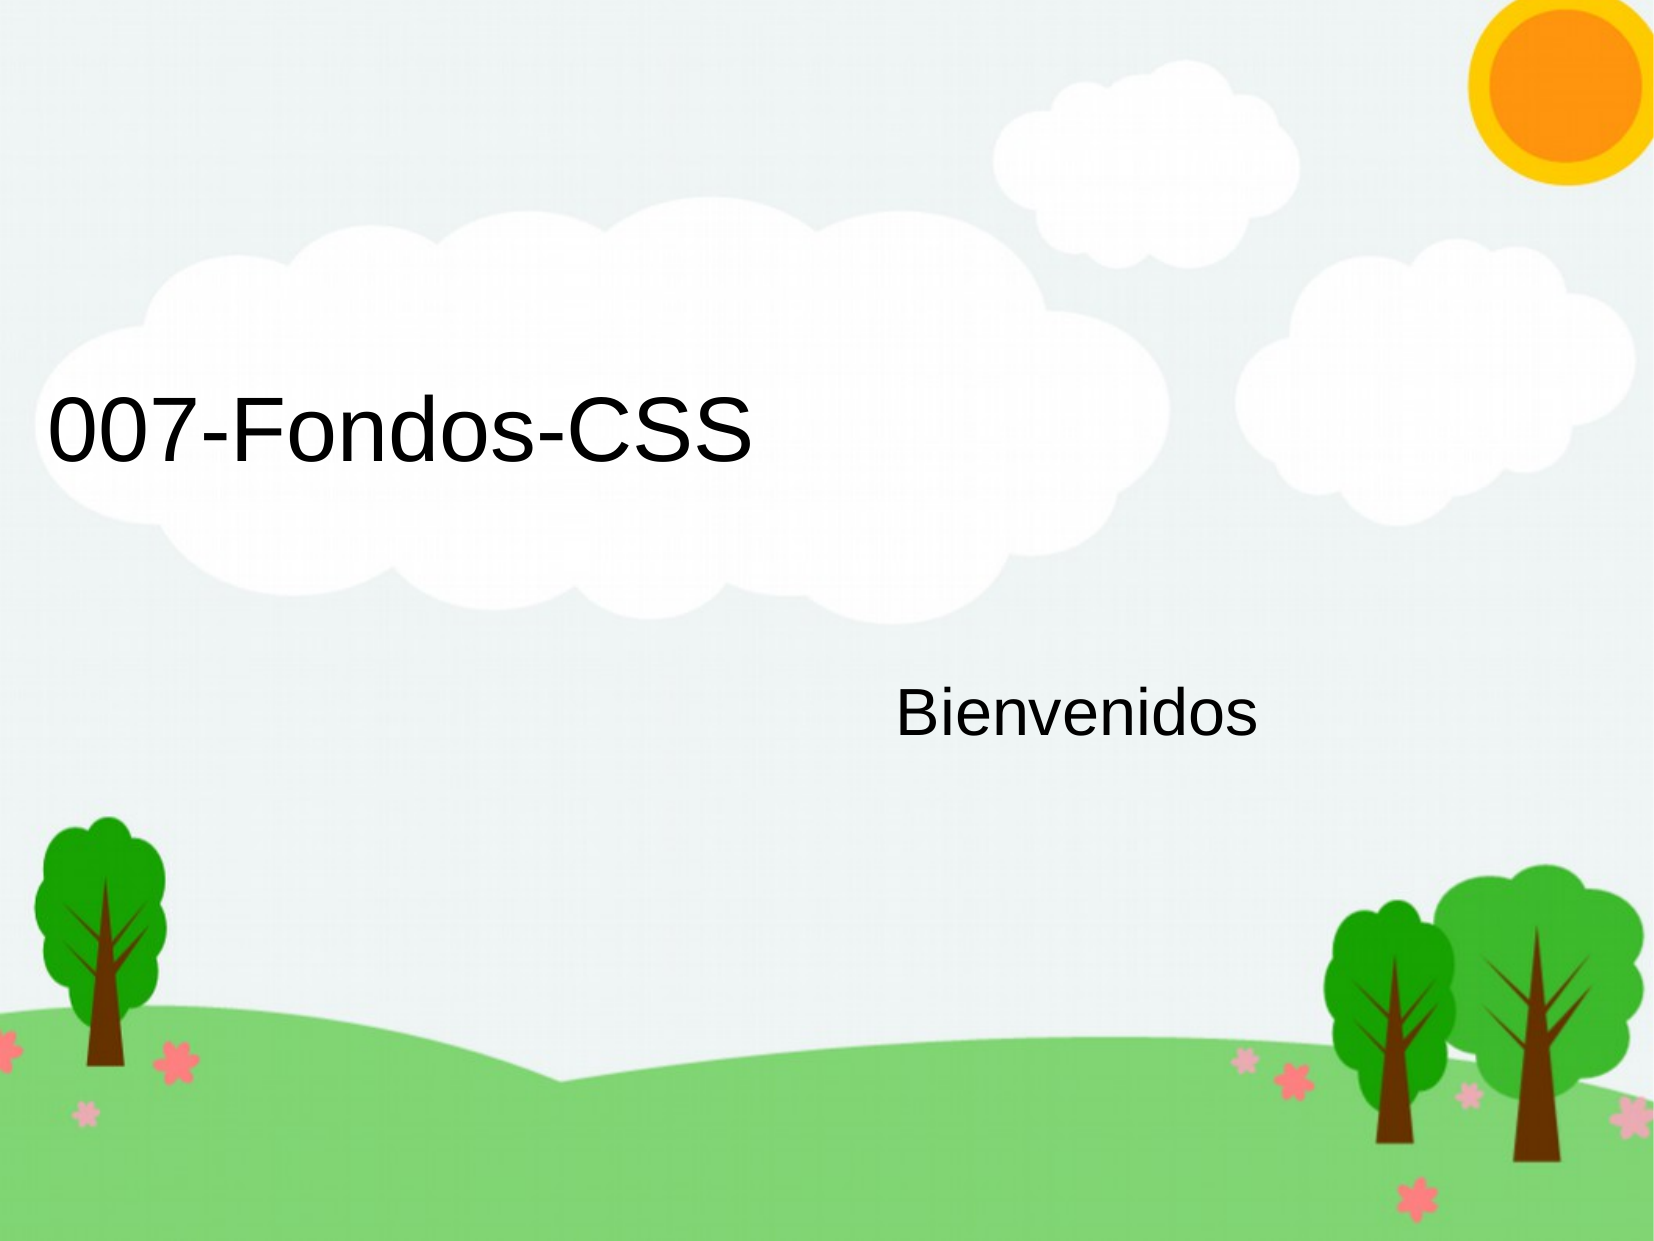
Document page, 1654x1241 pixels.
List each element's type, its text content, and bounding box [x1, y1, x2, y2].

title 007-Fondos-CSS [47, 283, 1512, 577]
subtitle Bienvenidos [661, 632, 1512, 792]
picture [0, 0, 1654, 1241]
